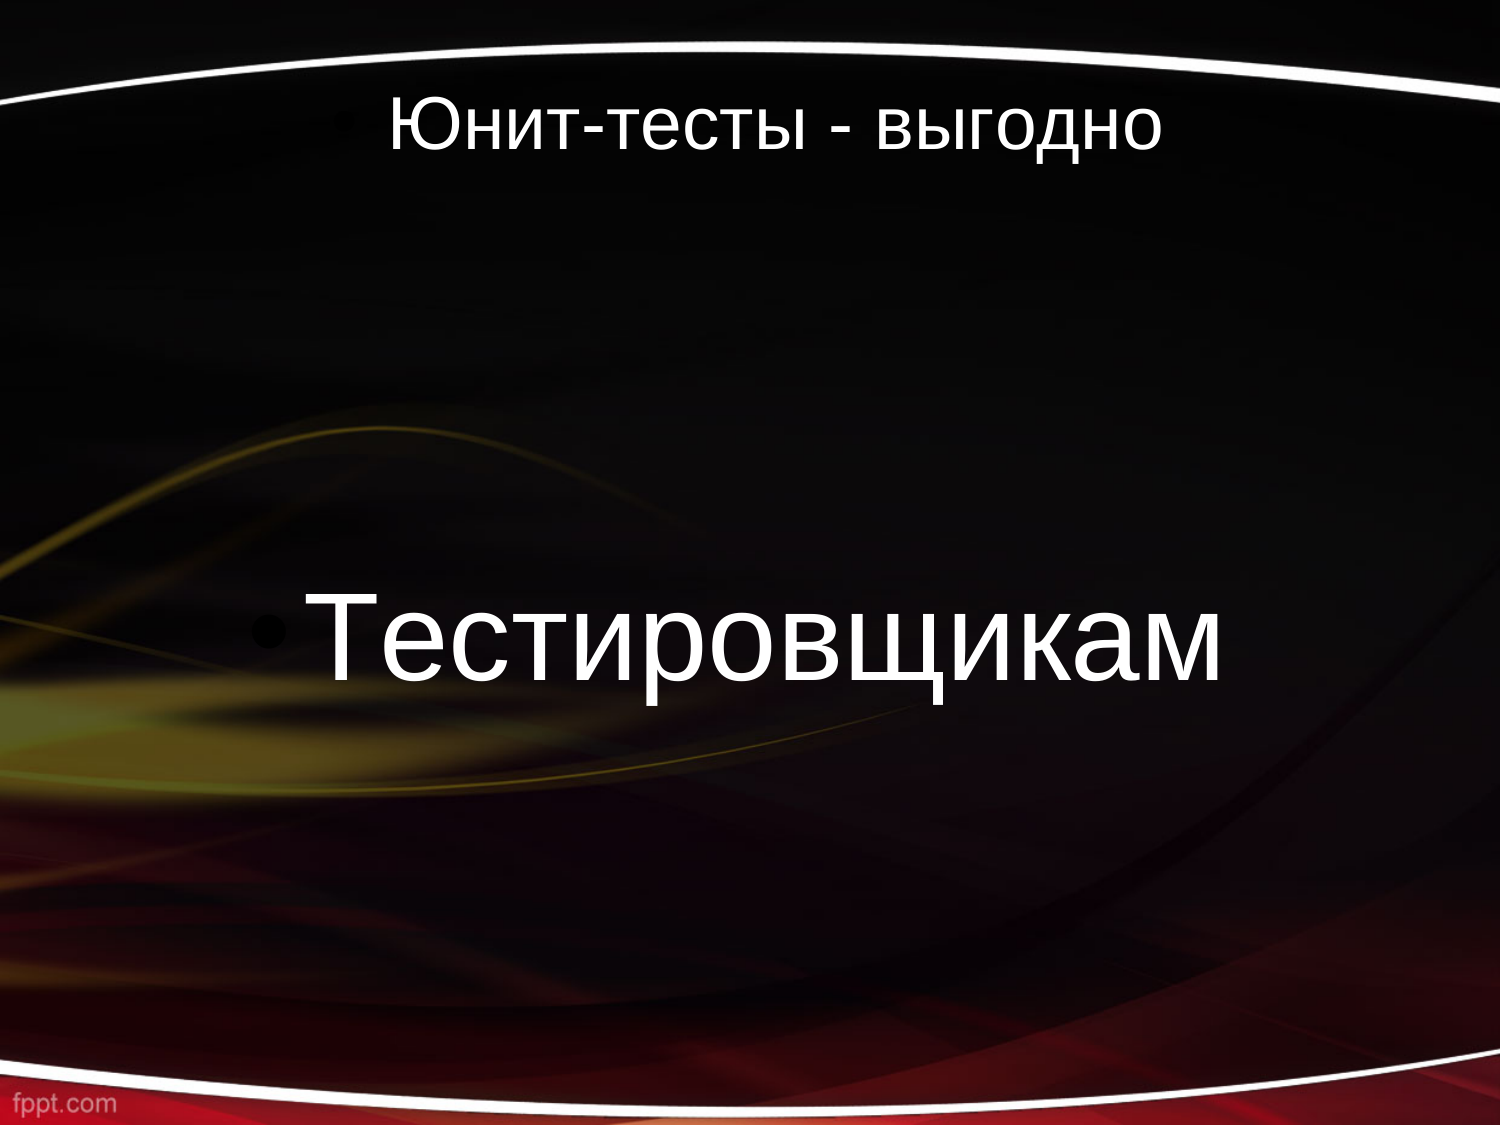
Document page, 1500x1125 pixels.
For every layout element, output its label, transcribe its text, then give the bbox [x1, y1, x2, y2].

picture [0, 0, 1500, 1125]
list Тестировщикам [79, 547, 1396, 713]
list Юнит-тесты - выгодно [90, 45, 1406, 196]
